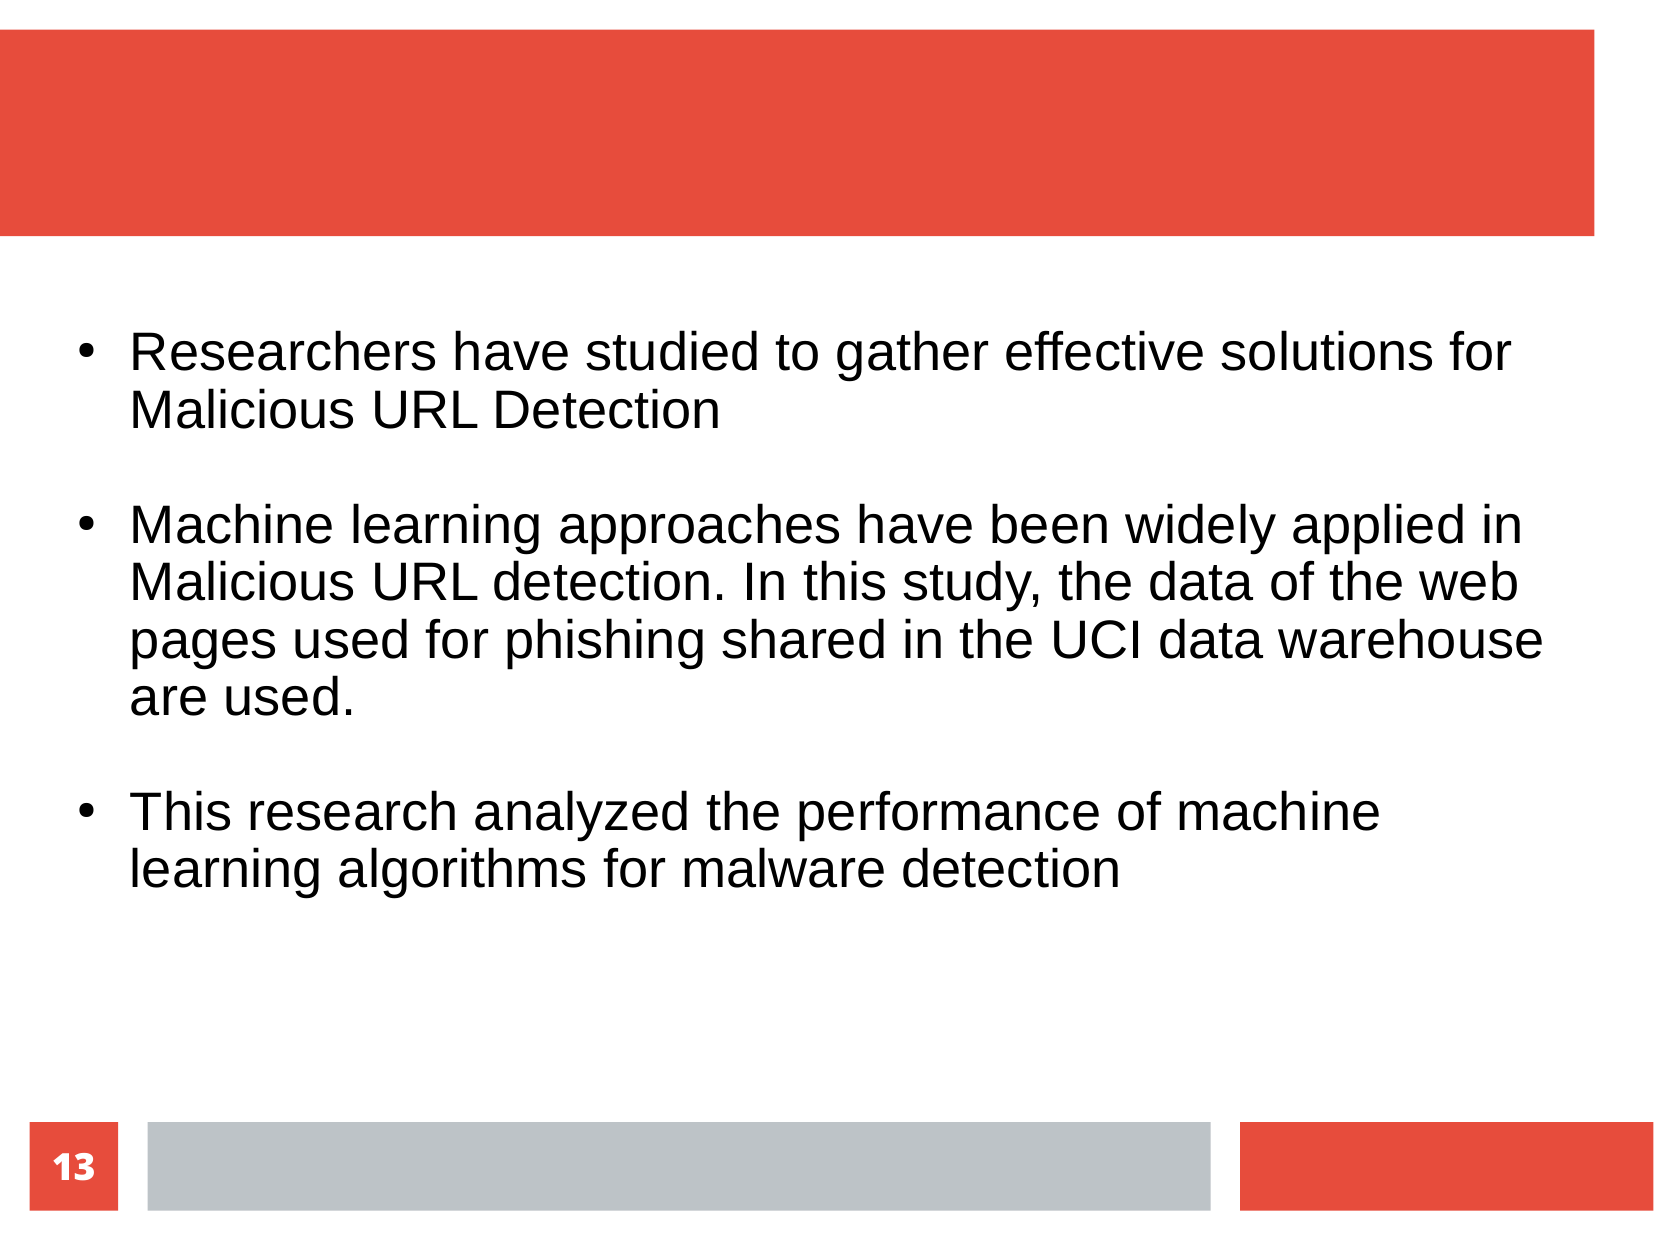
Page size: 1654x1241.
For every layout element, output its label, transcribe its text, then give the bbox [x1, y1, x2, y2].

subtitle Researchers have studied to gather effective solutions for Malicious URL Detection Machine learning approaches have been widely applied in Malicious URL detection. In this study, the data of the web pages used for phishing shared in the UCI data warehouse are used. This research analyzed the performance of machine learning algorithms for malware detection [59, 324, 1565, 1093]
